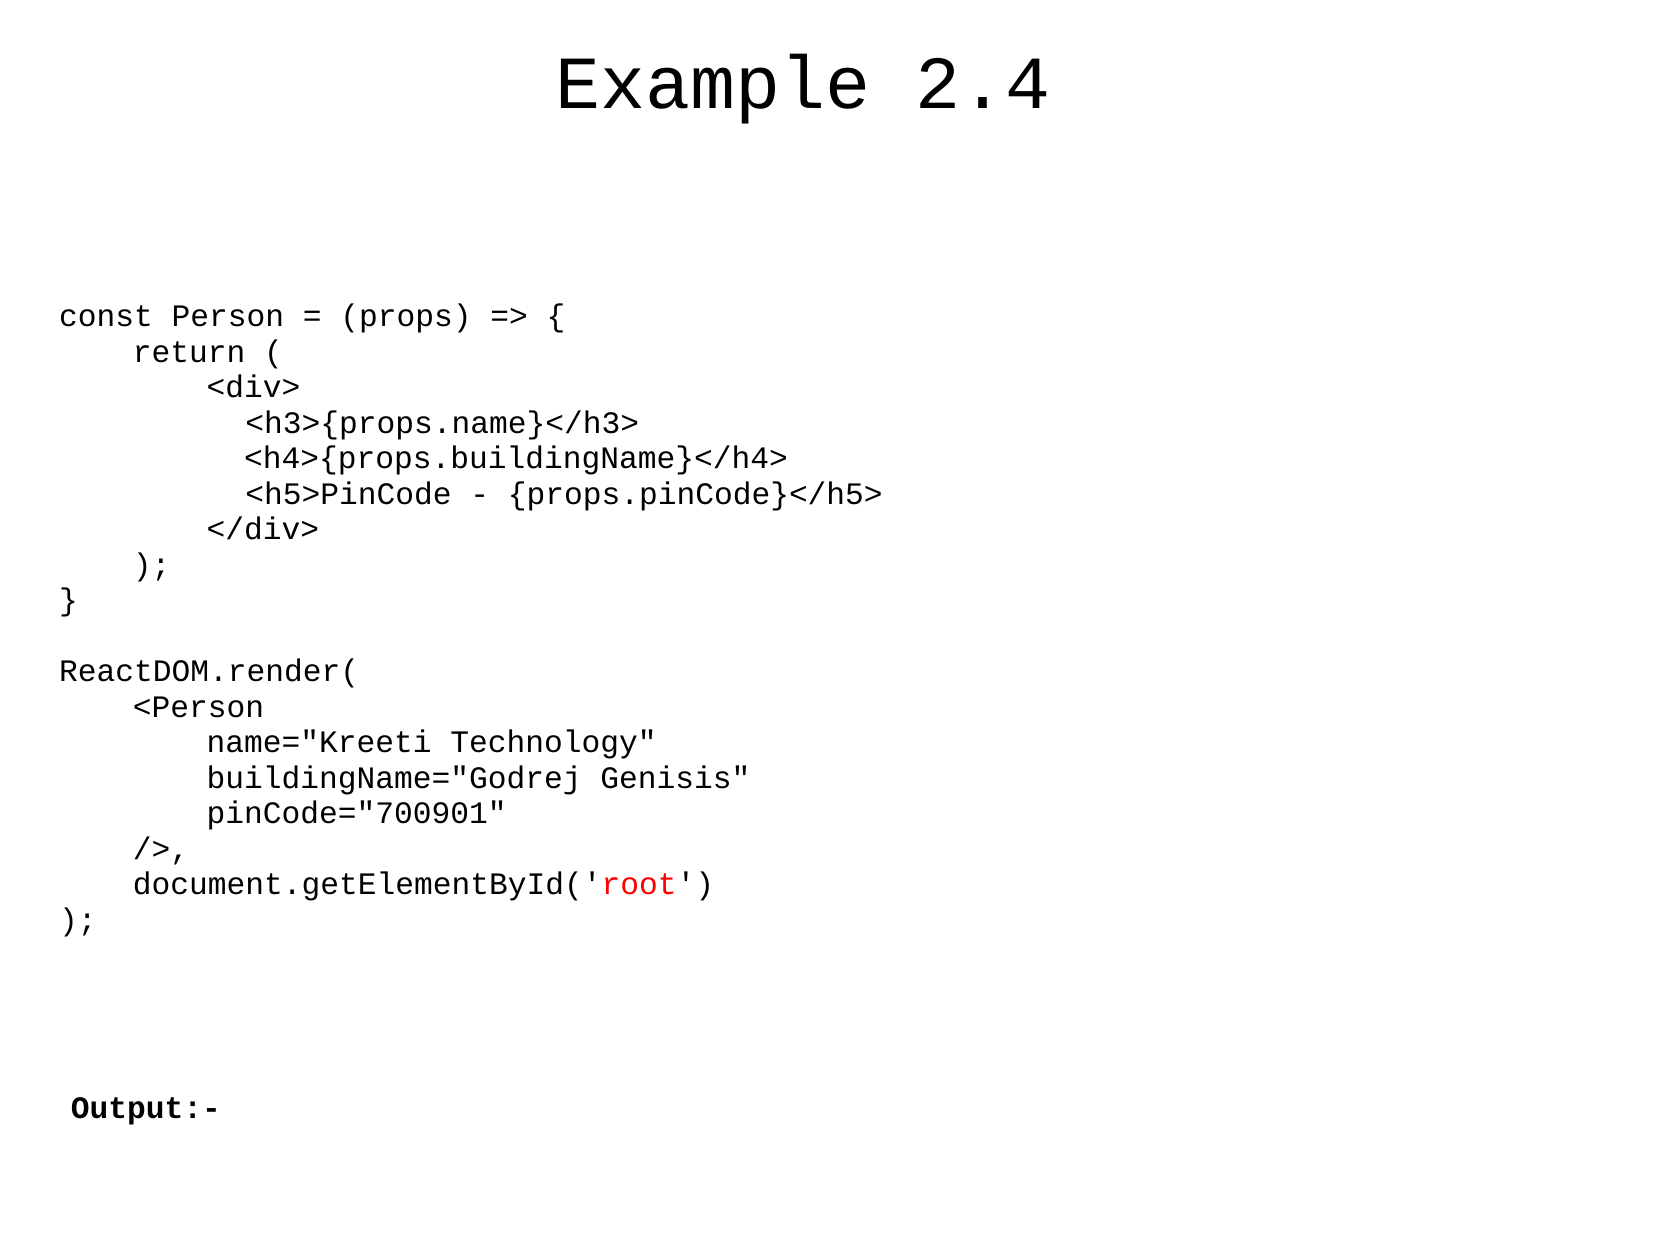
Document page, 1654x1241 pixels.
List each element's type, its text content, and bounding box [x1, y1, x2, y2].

subtitle const Person = (props) => { return ( <div> <h3>{props.name}</h3> <h4>{props.buildingName}</h4> <h5>PinCode - {props.pinCode}</h5> </div> ); } ReactDOM.render( <Person name="Kreeti Technology" buildingName="Godrej Genisis" pinCode="700901" />, document.getElementById('root') ); [59, 154, 1548, 1052]
text_box Output:- [70, 1017, 1559, 1238]
text_box Example 2.4 [59, 23, 1548, 154]
